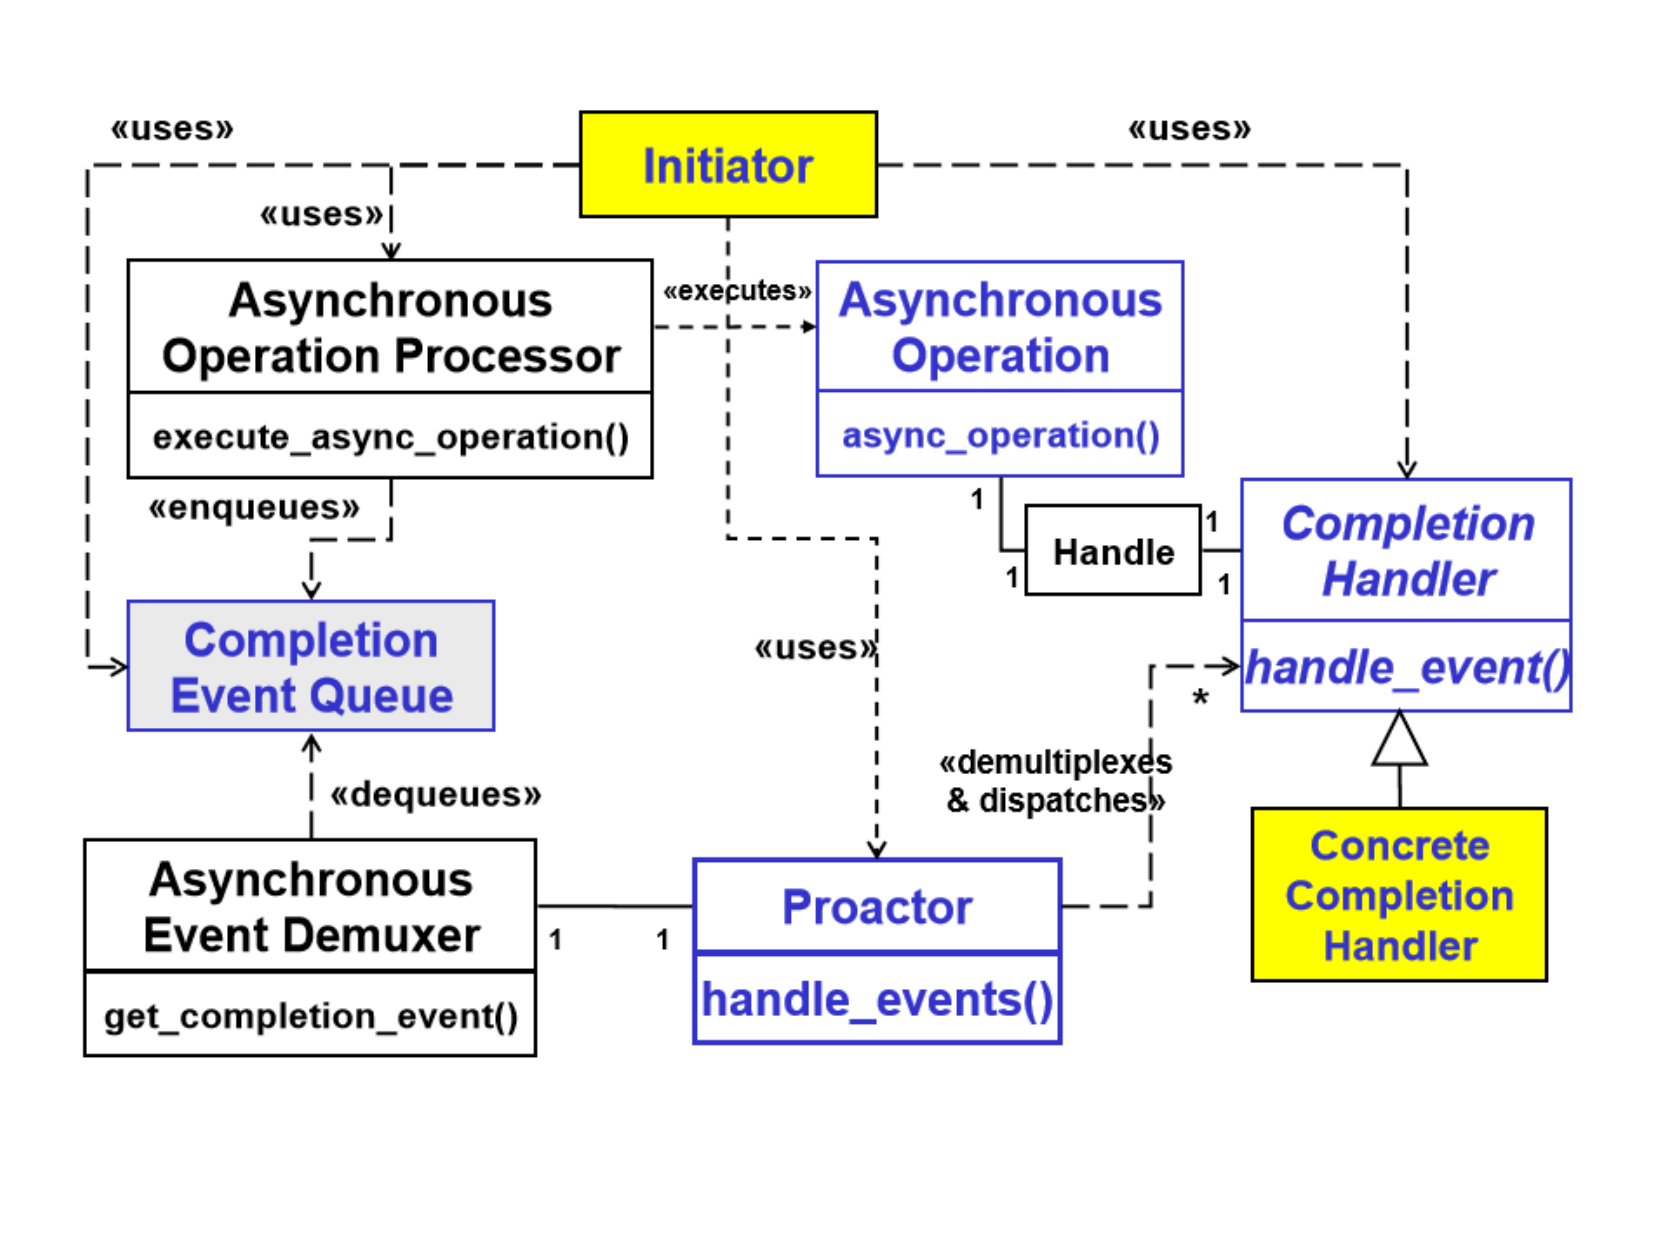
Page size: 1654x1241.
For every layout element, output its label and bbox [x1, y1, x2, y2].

picture [73, 102, 1580, 1063]
